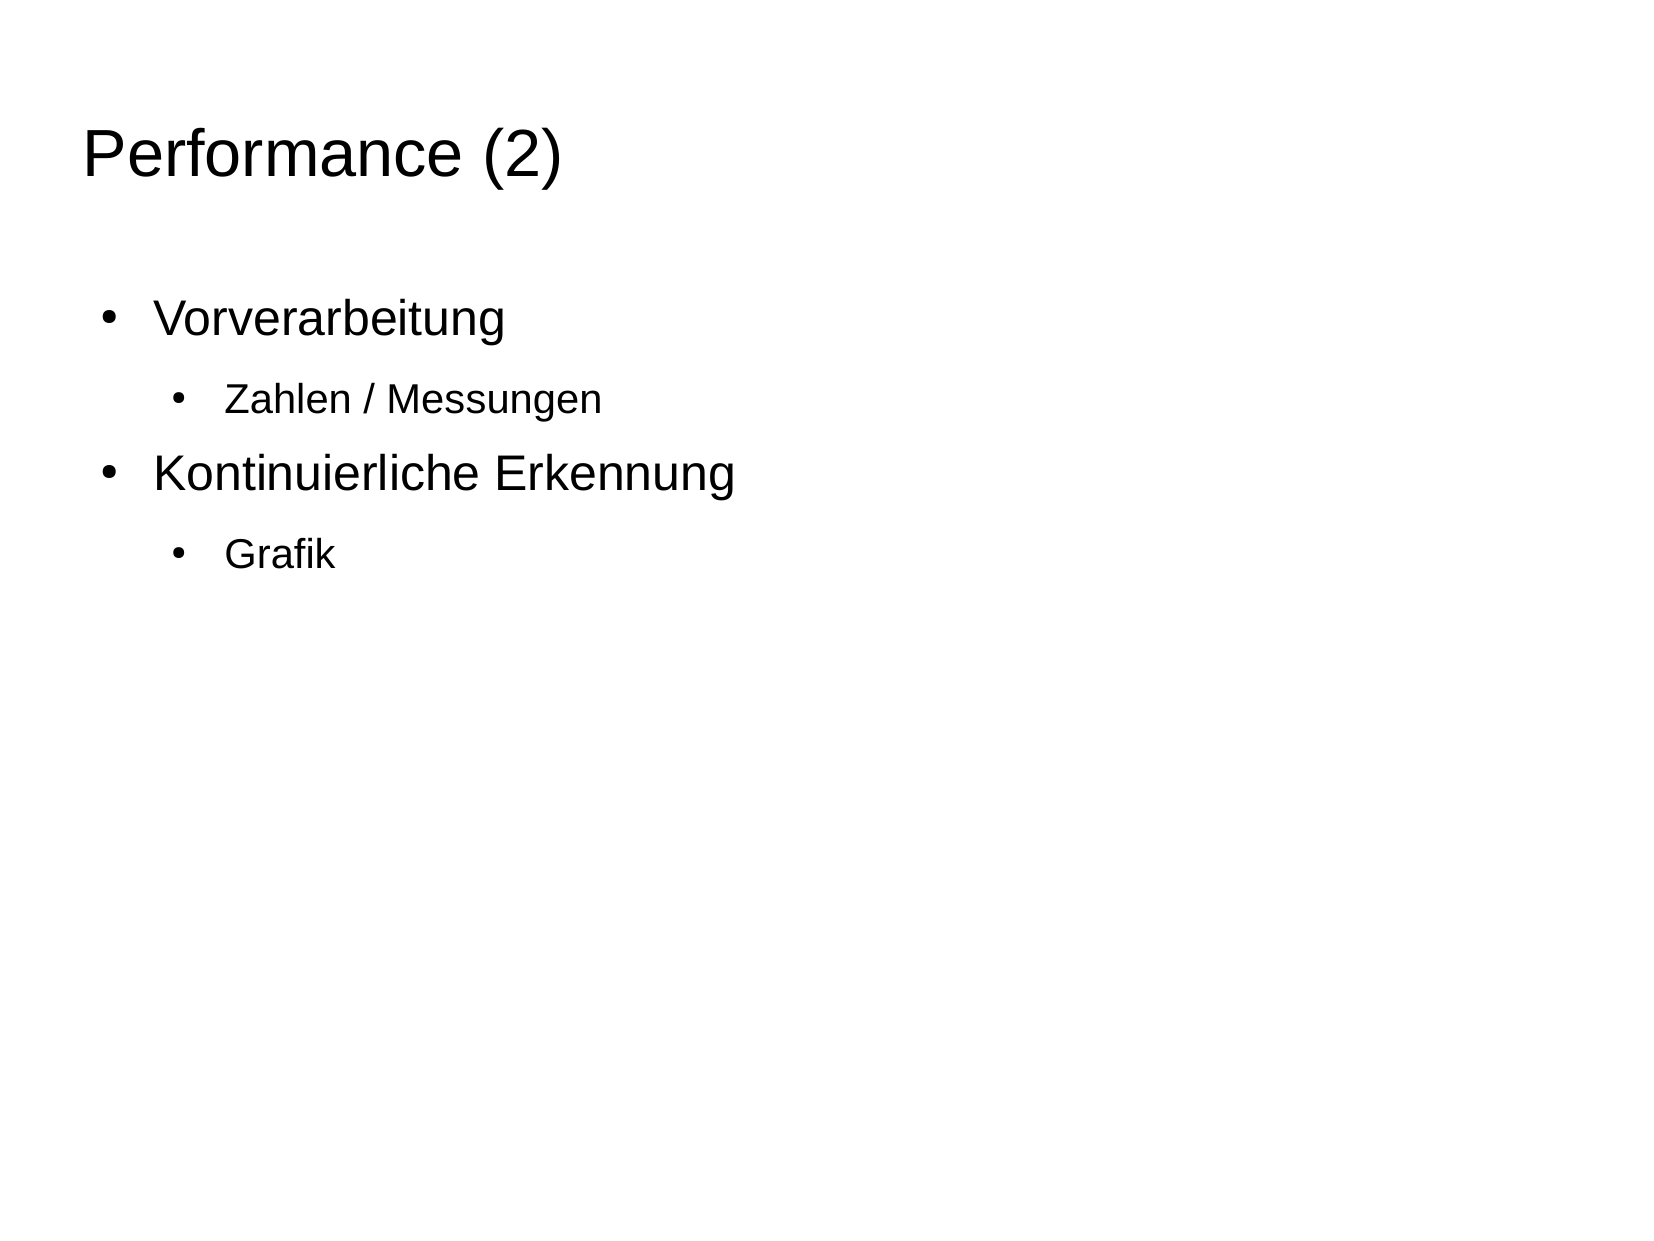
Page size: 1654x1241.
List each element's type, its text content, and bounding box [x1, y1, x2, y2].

list Vorverarbeitung Zahlen / Messungen Kontinuierliche Erkennung Grafik [82, 290, 1571, 1109]
title Performance (2) [82, 49, 1571, 257]
